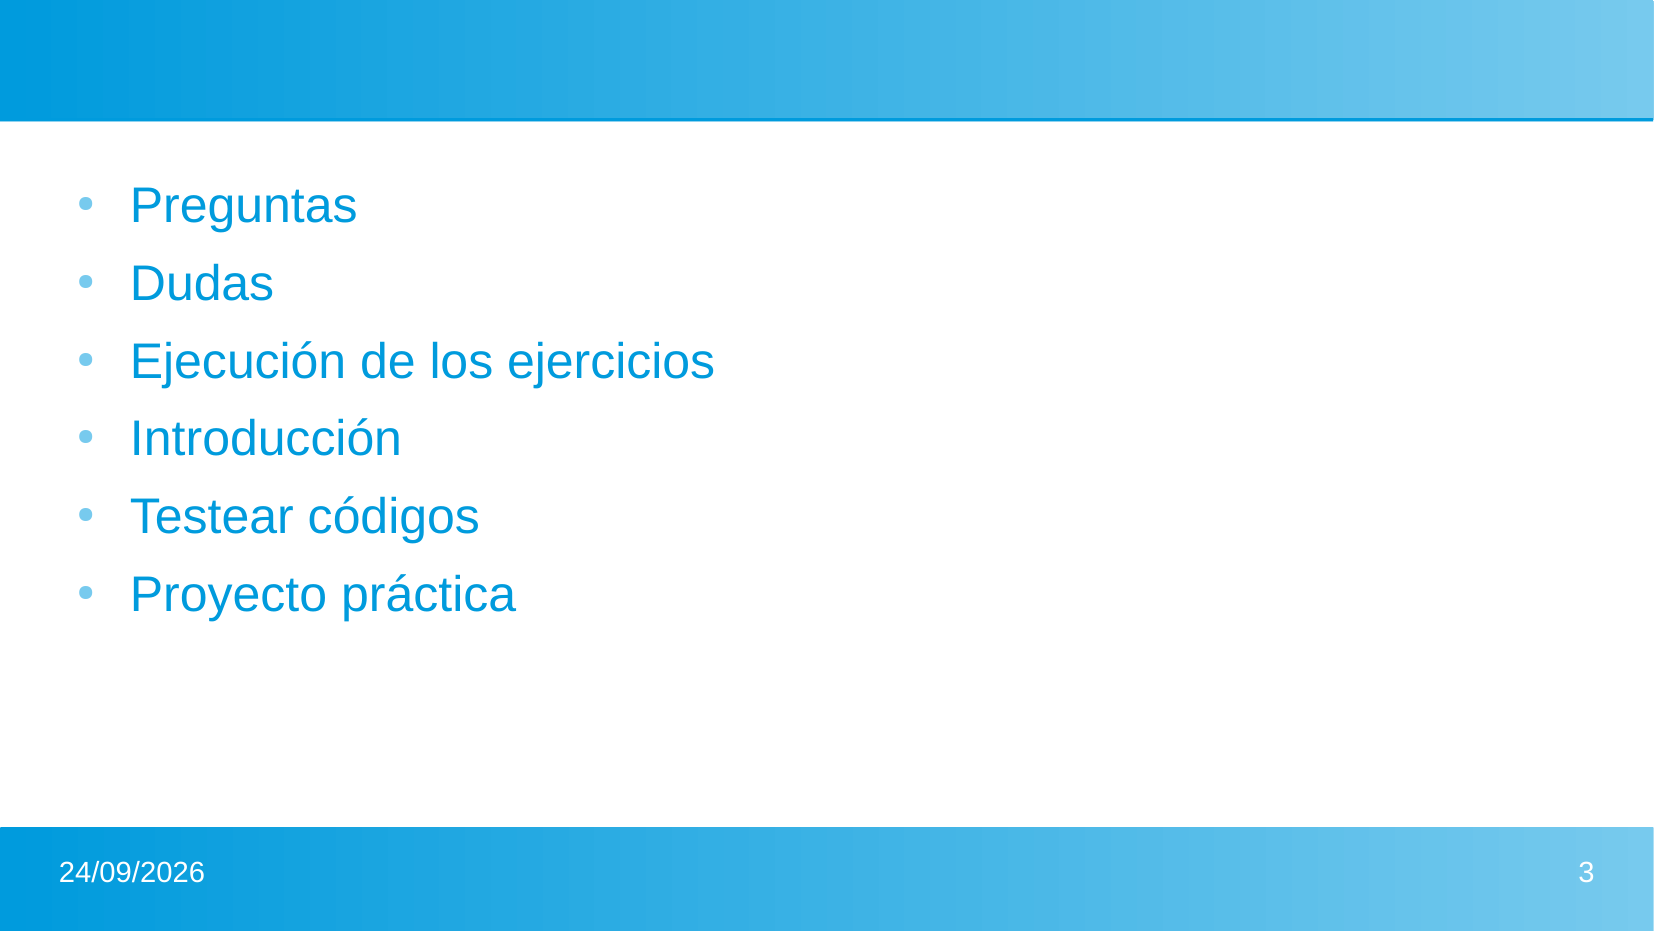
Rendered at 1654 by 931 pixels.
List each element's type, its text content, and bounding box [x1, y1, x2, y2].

list Preguntas Dudas Ejecución de los ejercicios Introducción Testear códigos Proyecto práctica [59, 177, 1595, 768]
